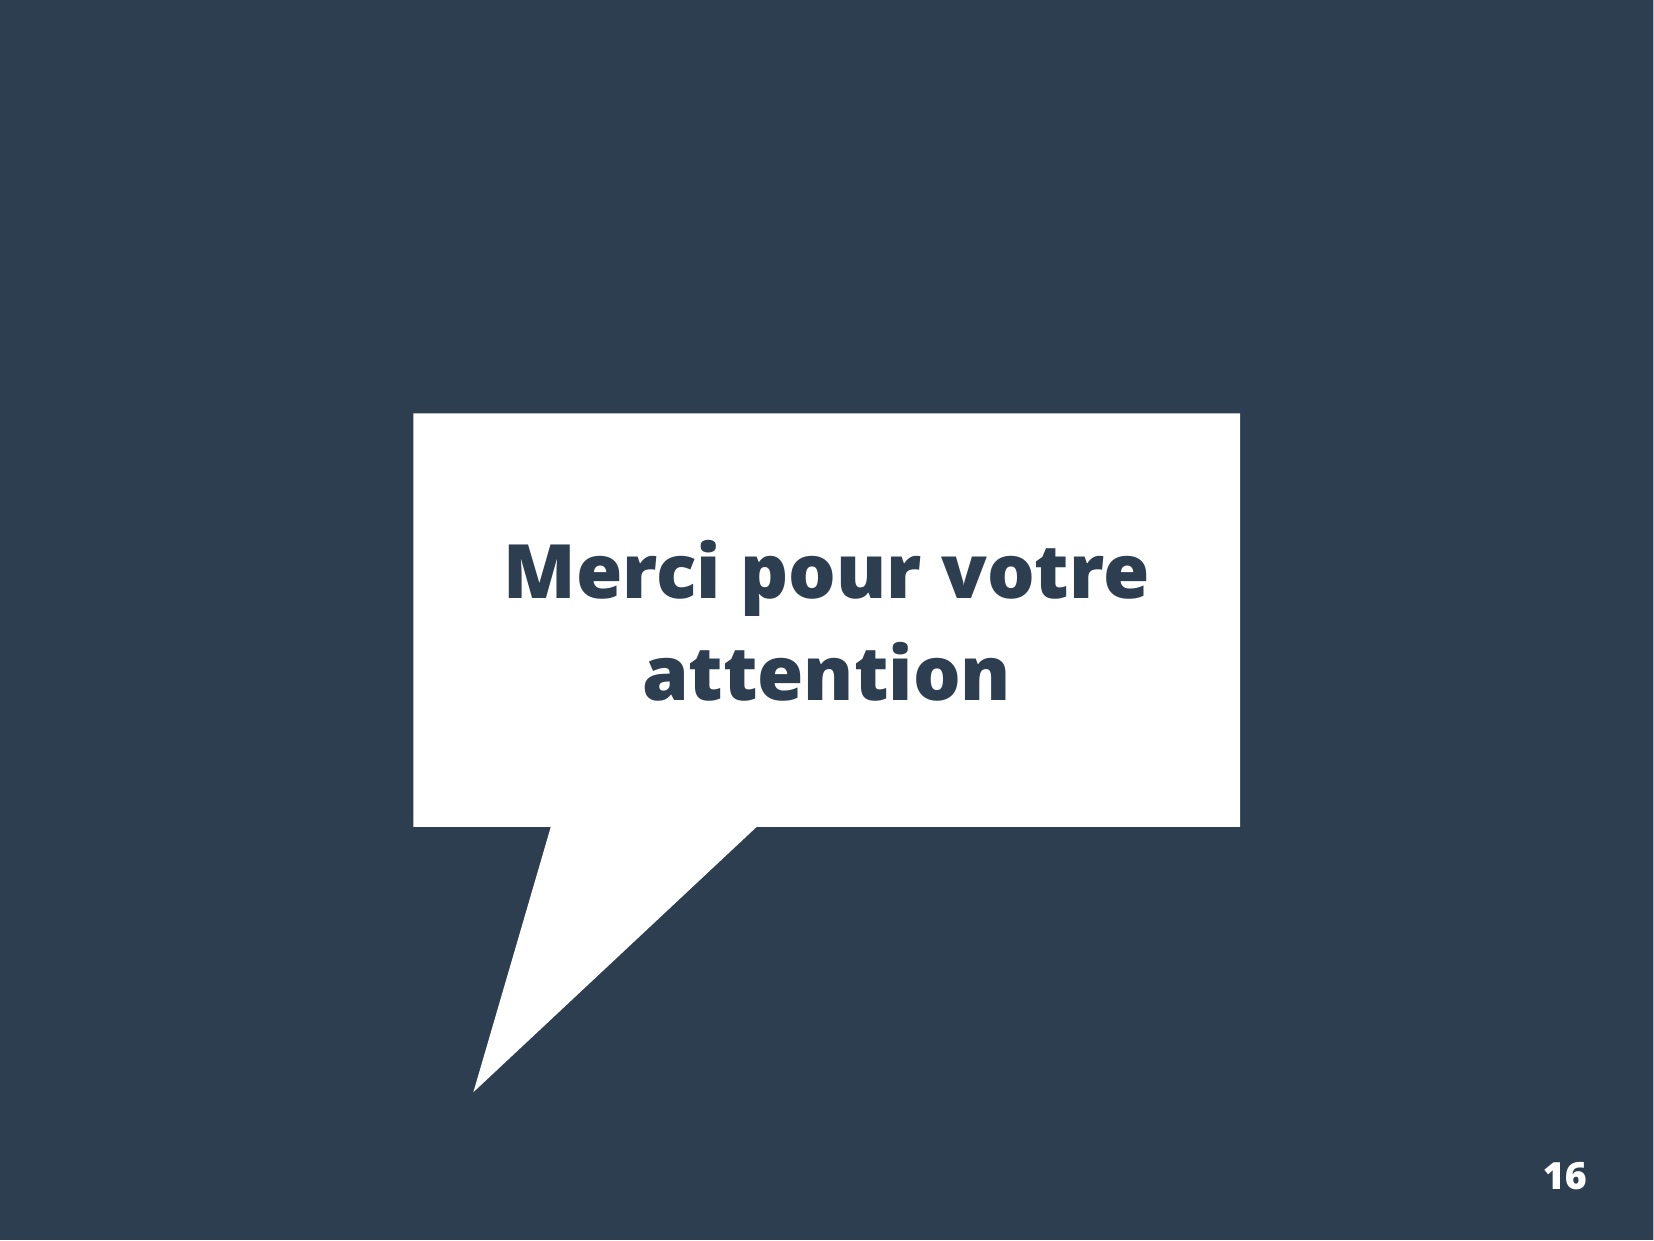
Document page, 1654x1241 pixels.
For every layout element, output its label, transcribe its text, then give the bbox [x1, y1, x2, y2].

title Merci pour votre attention [442, 442, 1211, 798]
